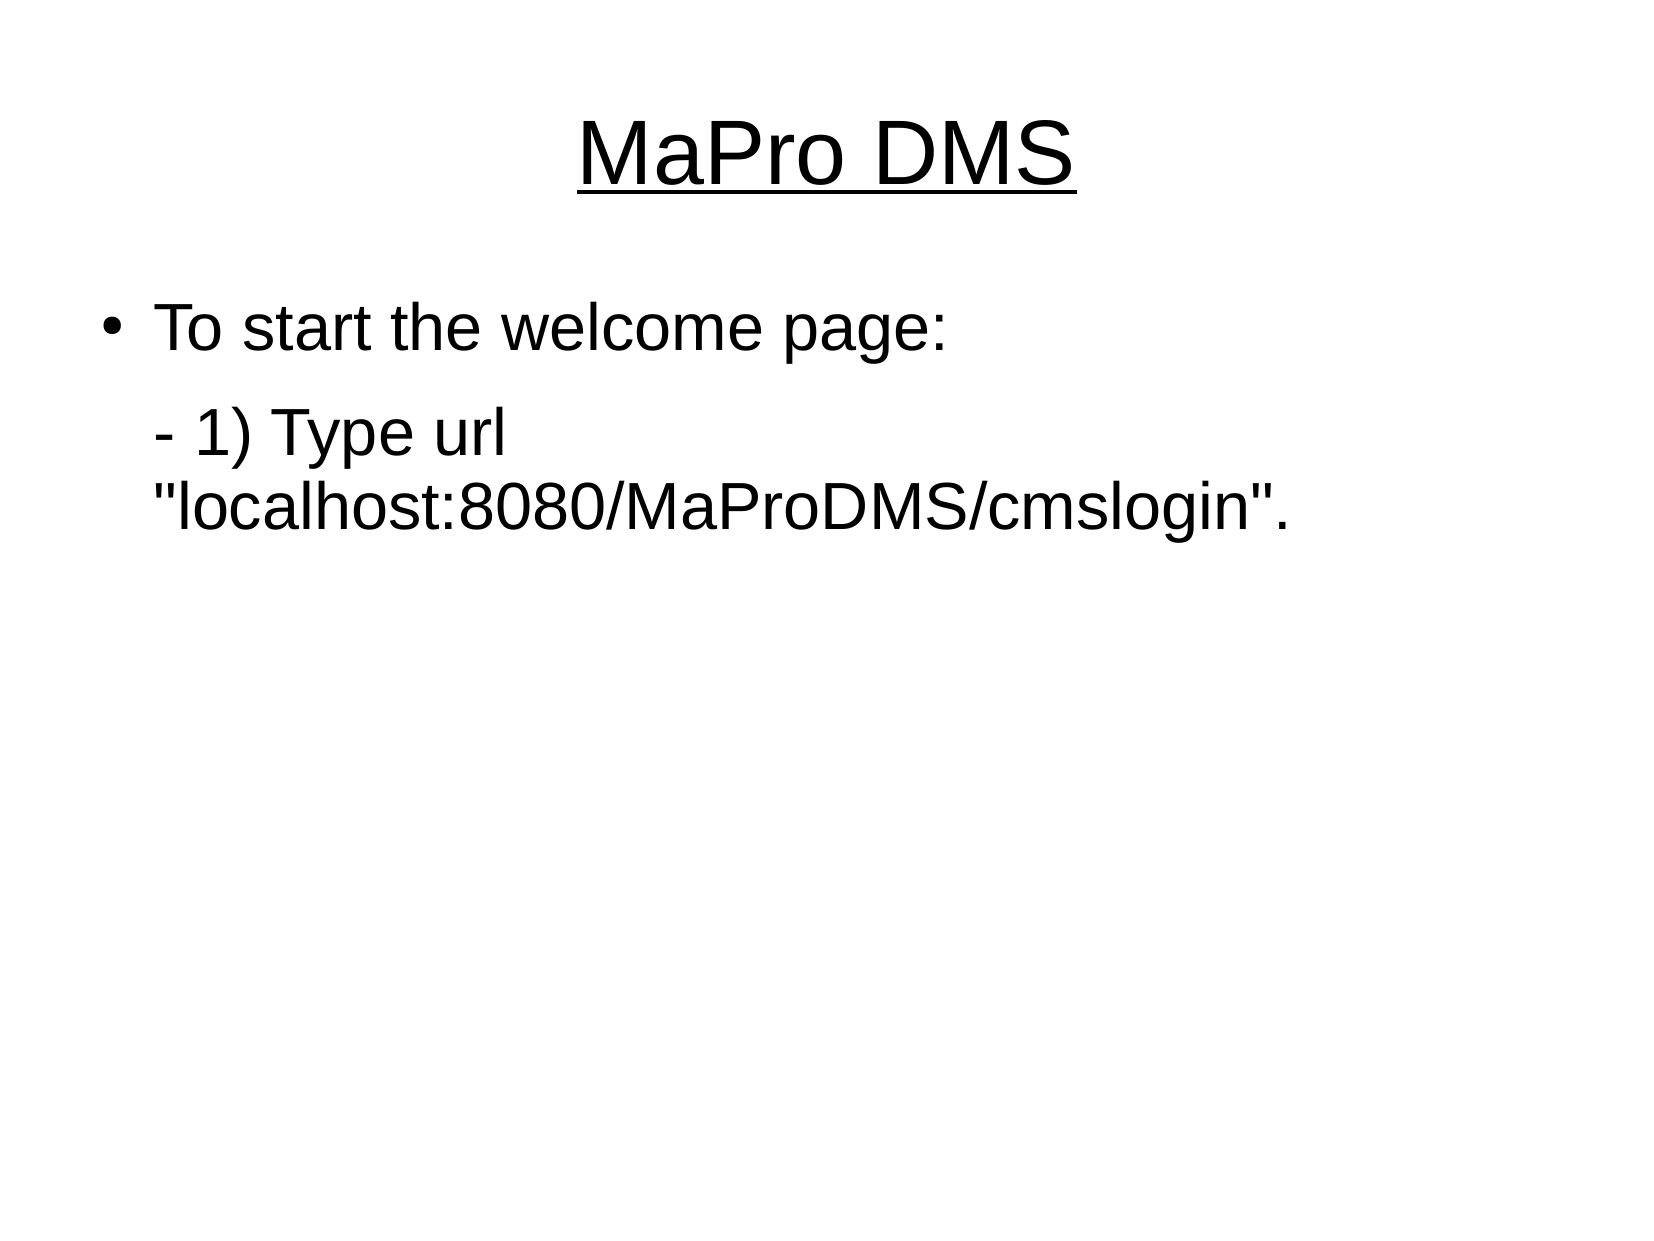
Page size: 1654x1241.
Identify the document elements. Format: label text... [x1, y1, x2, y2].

list To start the welcome page: - 1) Type url "localhost:8080/MaProDMS/cmslogin". [82, 290, 1571, 1109]
title MaPro DMS [82, 49, 1571, 257]
